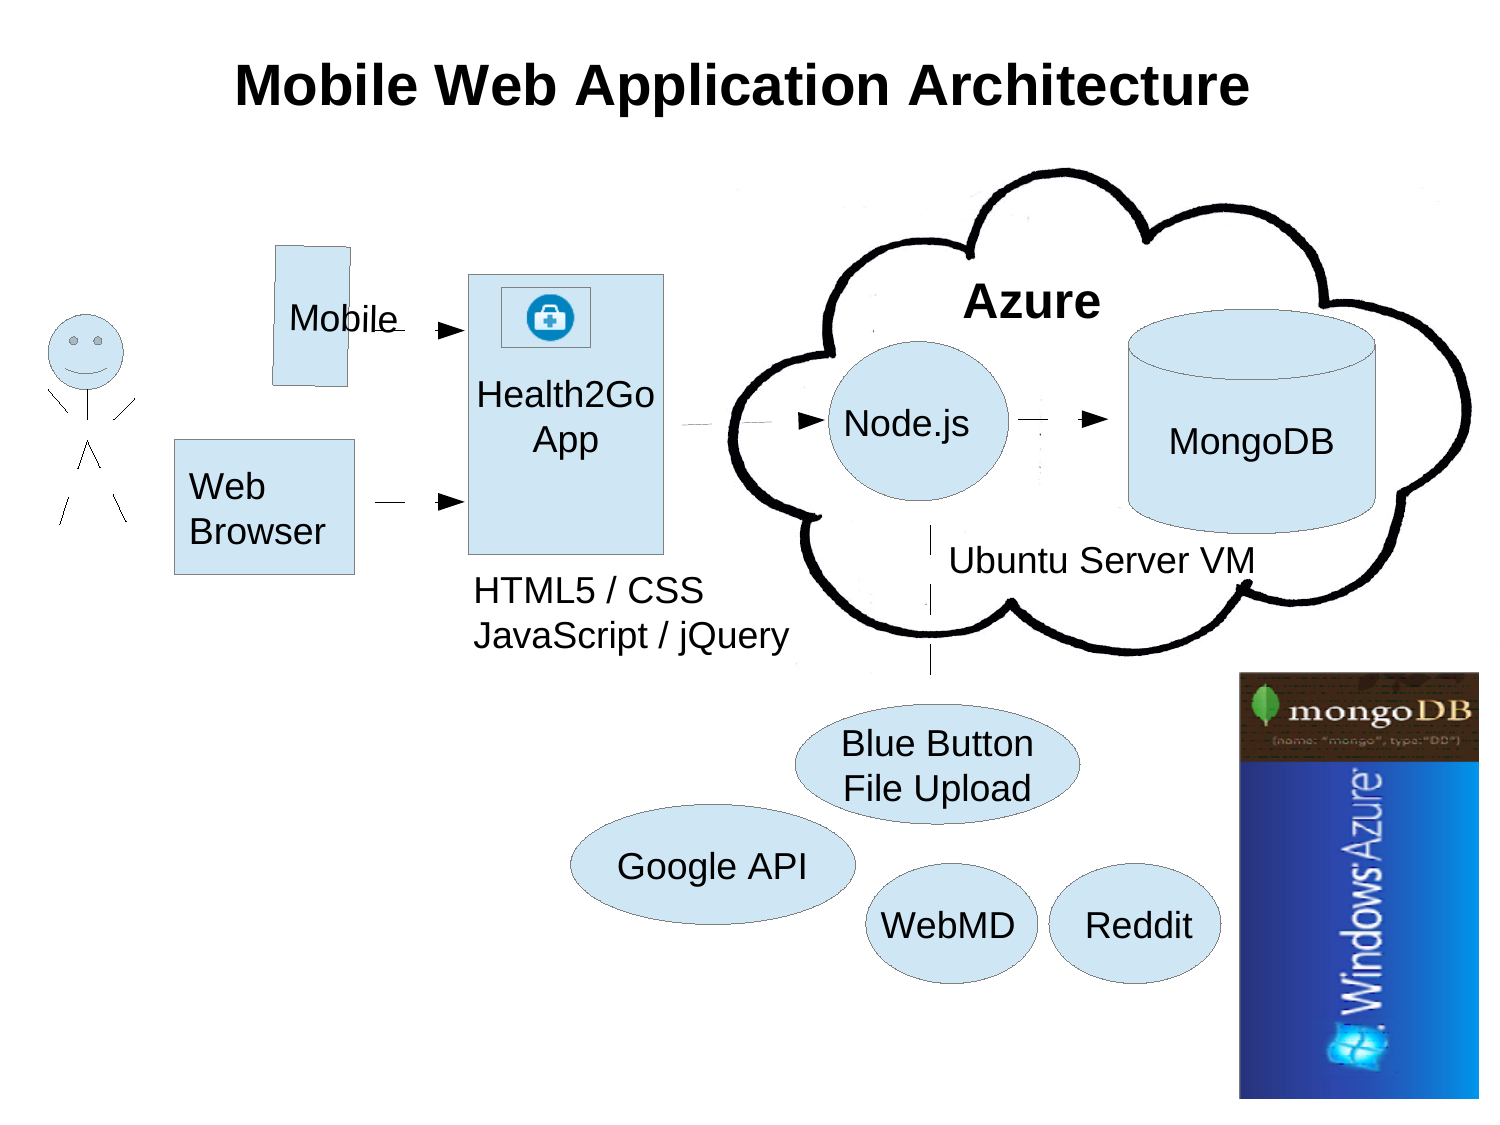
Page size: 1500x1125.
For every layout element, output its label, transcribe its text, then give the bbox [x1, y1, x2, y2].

text_box Mobile [272, 245, 351, 387]
picture [705, 149, 1500, 1099]
text_box Reddit [1048, 863, 1222, 984]
text_box WebMD [865, 863, 1038, 984]
picture [513, 287, 586, 349]
text_box [501, 287, 513, 348]
text_box [586, 287, 591, 348]
text_box MongoDB [1128, 309, 1376, 534]
text_box [48, 314, 124, 390]
text_box HTML5 / CSS JavaScript / jQuery [458, 558, 819, 694]
text_box Ubuntu Server VM [933, 528, 1272, 589]
text_box Google API [570, 804, 856, 925]
text_box Health2Go App [468, 274, 664, 555]
text_box Web Browser [174, 439, 355, 575]
text_box Blue Button File Upload [795, 704, 1081, 825]
text_box Azure [947, 261, 1117, 337]
title Mobile Web Application Architecture [45, 6, 1441, 159]
text_box Node.js [828, 341, 1009, 501]
